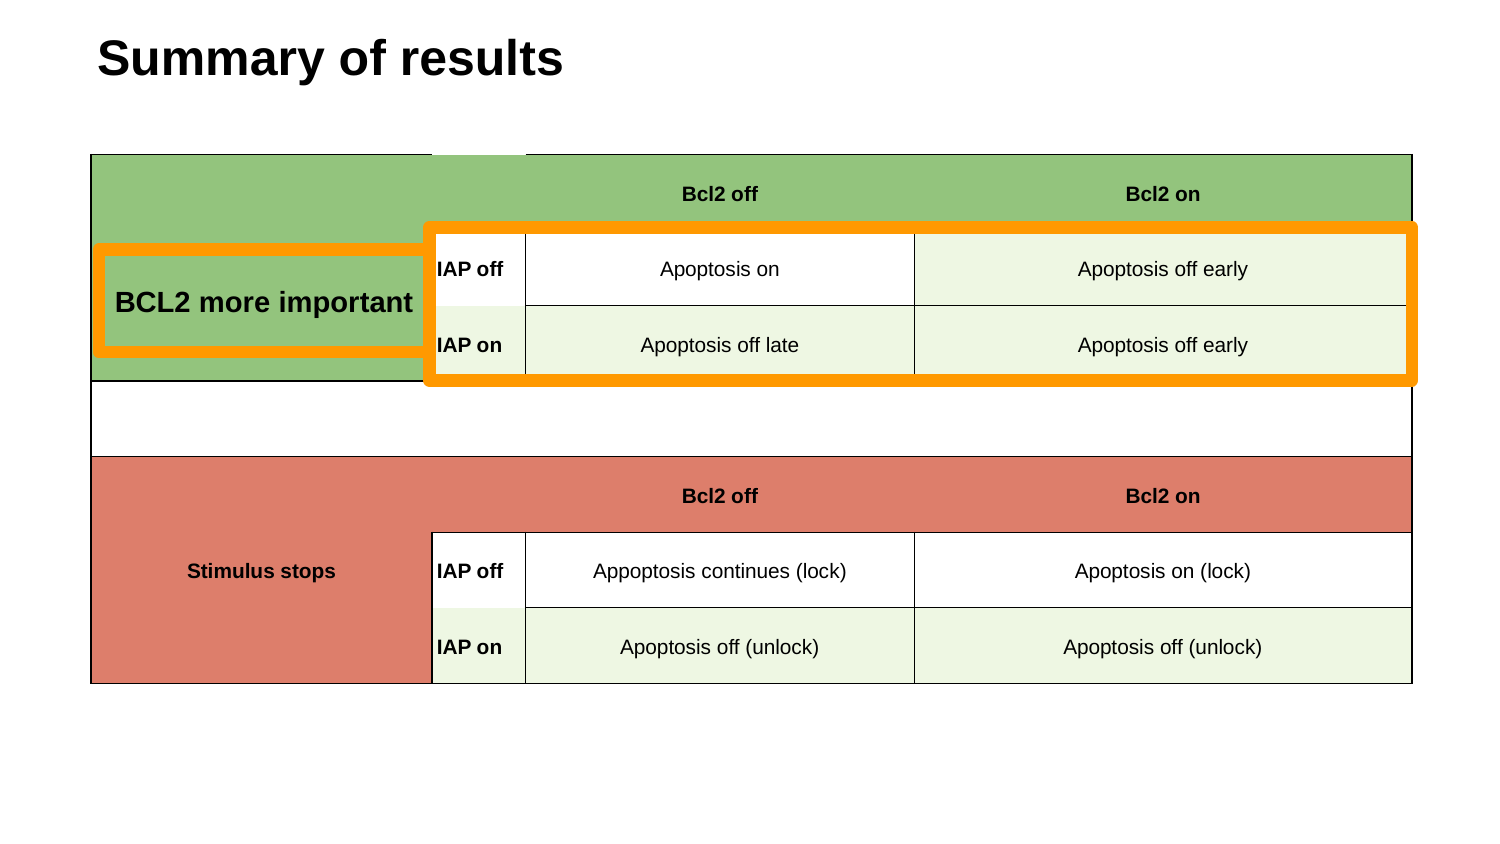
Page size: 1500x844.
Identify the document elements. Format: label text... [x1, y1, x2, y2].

table_header [432, 155, 526, 221]
table_cell Stimulus stops [92, 457, 432, 683]
table_cell Apoptosis off late [526, 306, 914, 374]
table_cell Apoptosis off early [915, 234, 1406, 305]
table_cell IAP off [433, 533, 525, 608]
table_cell Apoptosis on [526, 234, 914, 305]
table_cell Apoptosis off (unlock) [915, 608, 1411, 683]
table_cell Bcl2 off [526, 457, 914, 532]
table_cell IAP off [436, 234, 525, 306]
table_cell Apoptosis on (lock) [915, 533, 1411, 607]
table_header Bcl2 on [914, 155, 1411, 221]
text_box BCL2 more important [98, 249, 430, 353]
table_cell IAP on [433, 608, 525, 683]
table_cell Apoptosis off early [915, 306, 1406, 374]
text_box Summary of results [82, 10, 1022, 99]
table_cell [92, 382, 1411, 456]
table_header Stimulus constantly on [92, 155, 432, 380]
table_cell Apoptosis off (unlock) [526, 608, 914, 683]
table_cell Bcl2 on [914, 457, 1411, 532]
table_cell [432, 457, 526, 532]
table_cell Appoptosis continues (lock) [526, 533, 914, 607]
table_header Bcl2 off [526, 155, 914, 221]
table_cell IAP on [436, 306, 525, 374]
